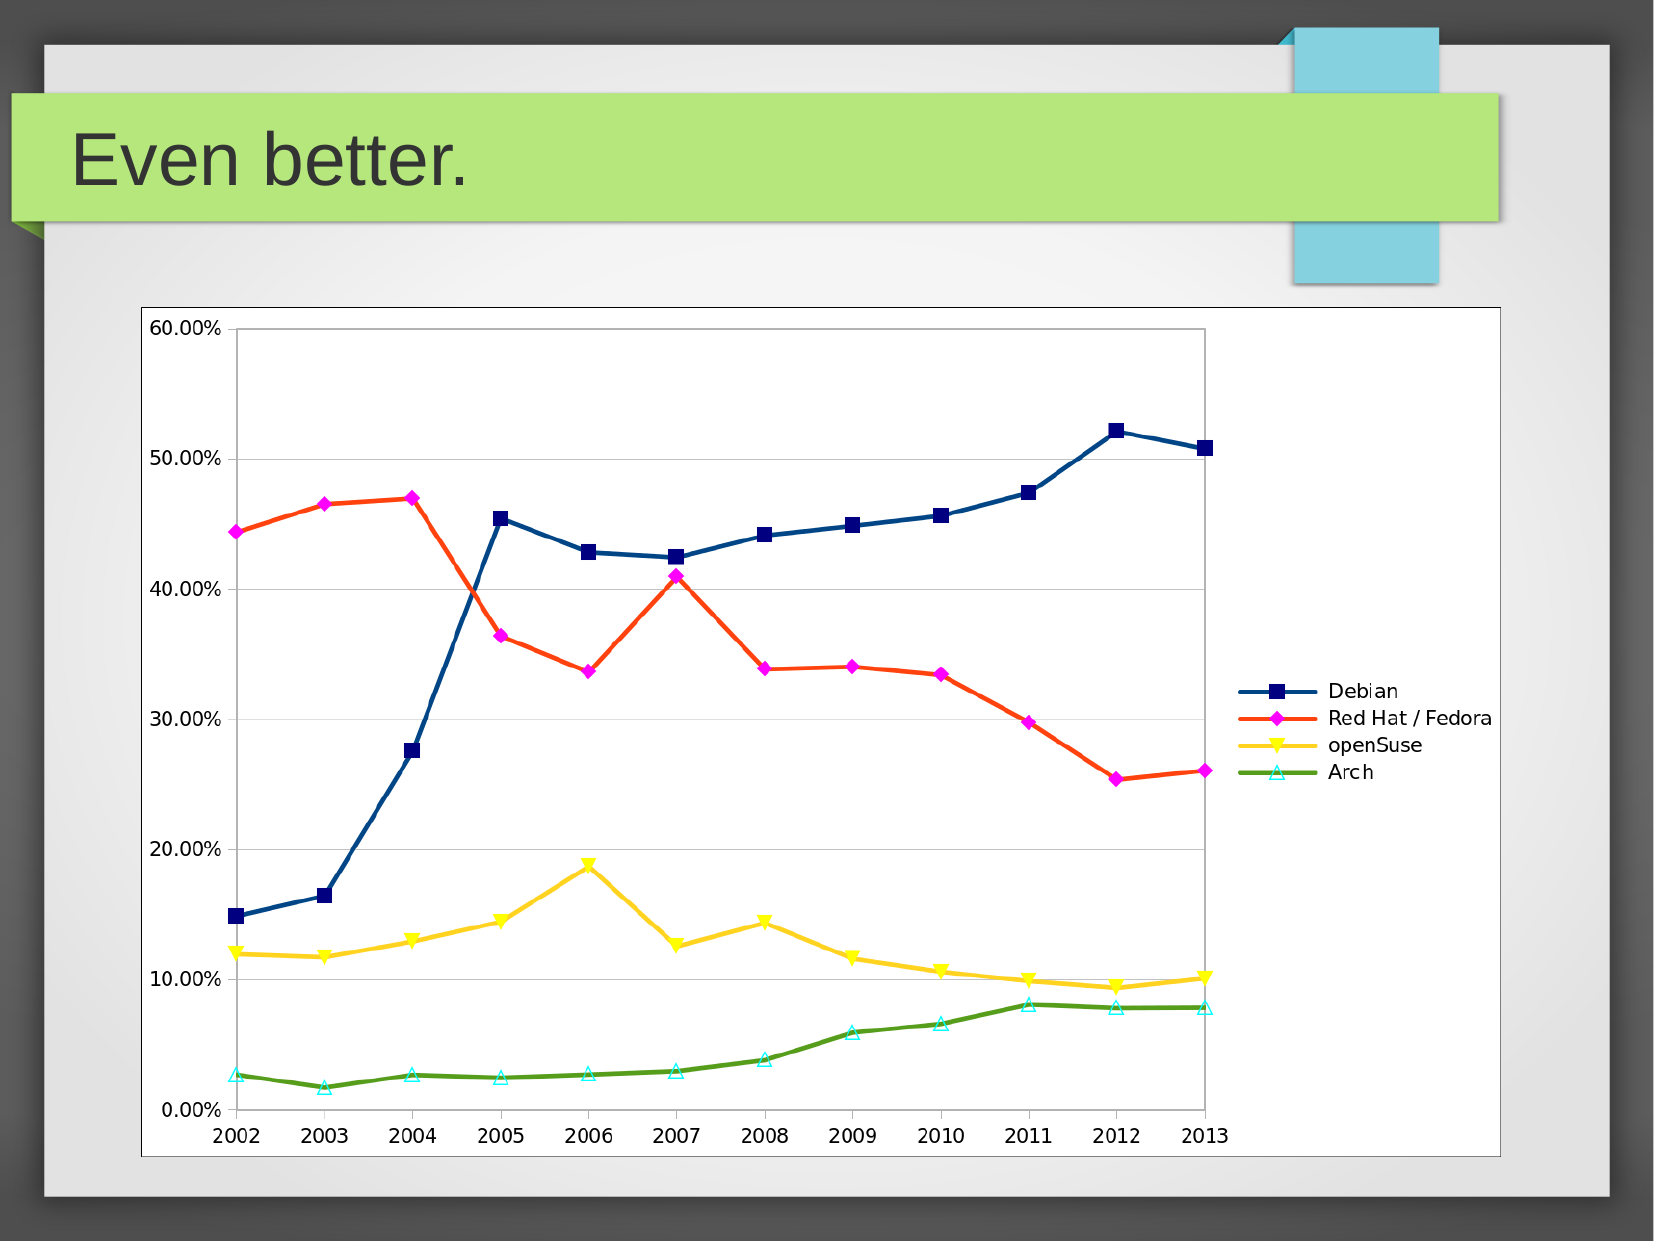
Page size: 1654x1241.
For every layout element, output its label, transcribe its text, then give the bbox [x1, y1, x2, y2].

title Even better. [70, 106, 1229, 213]
picture [0, 0, 1654, 1241]
